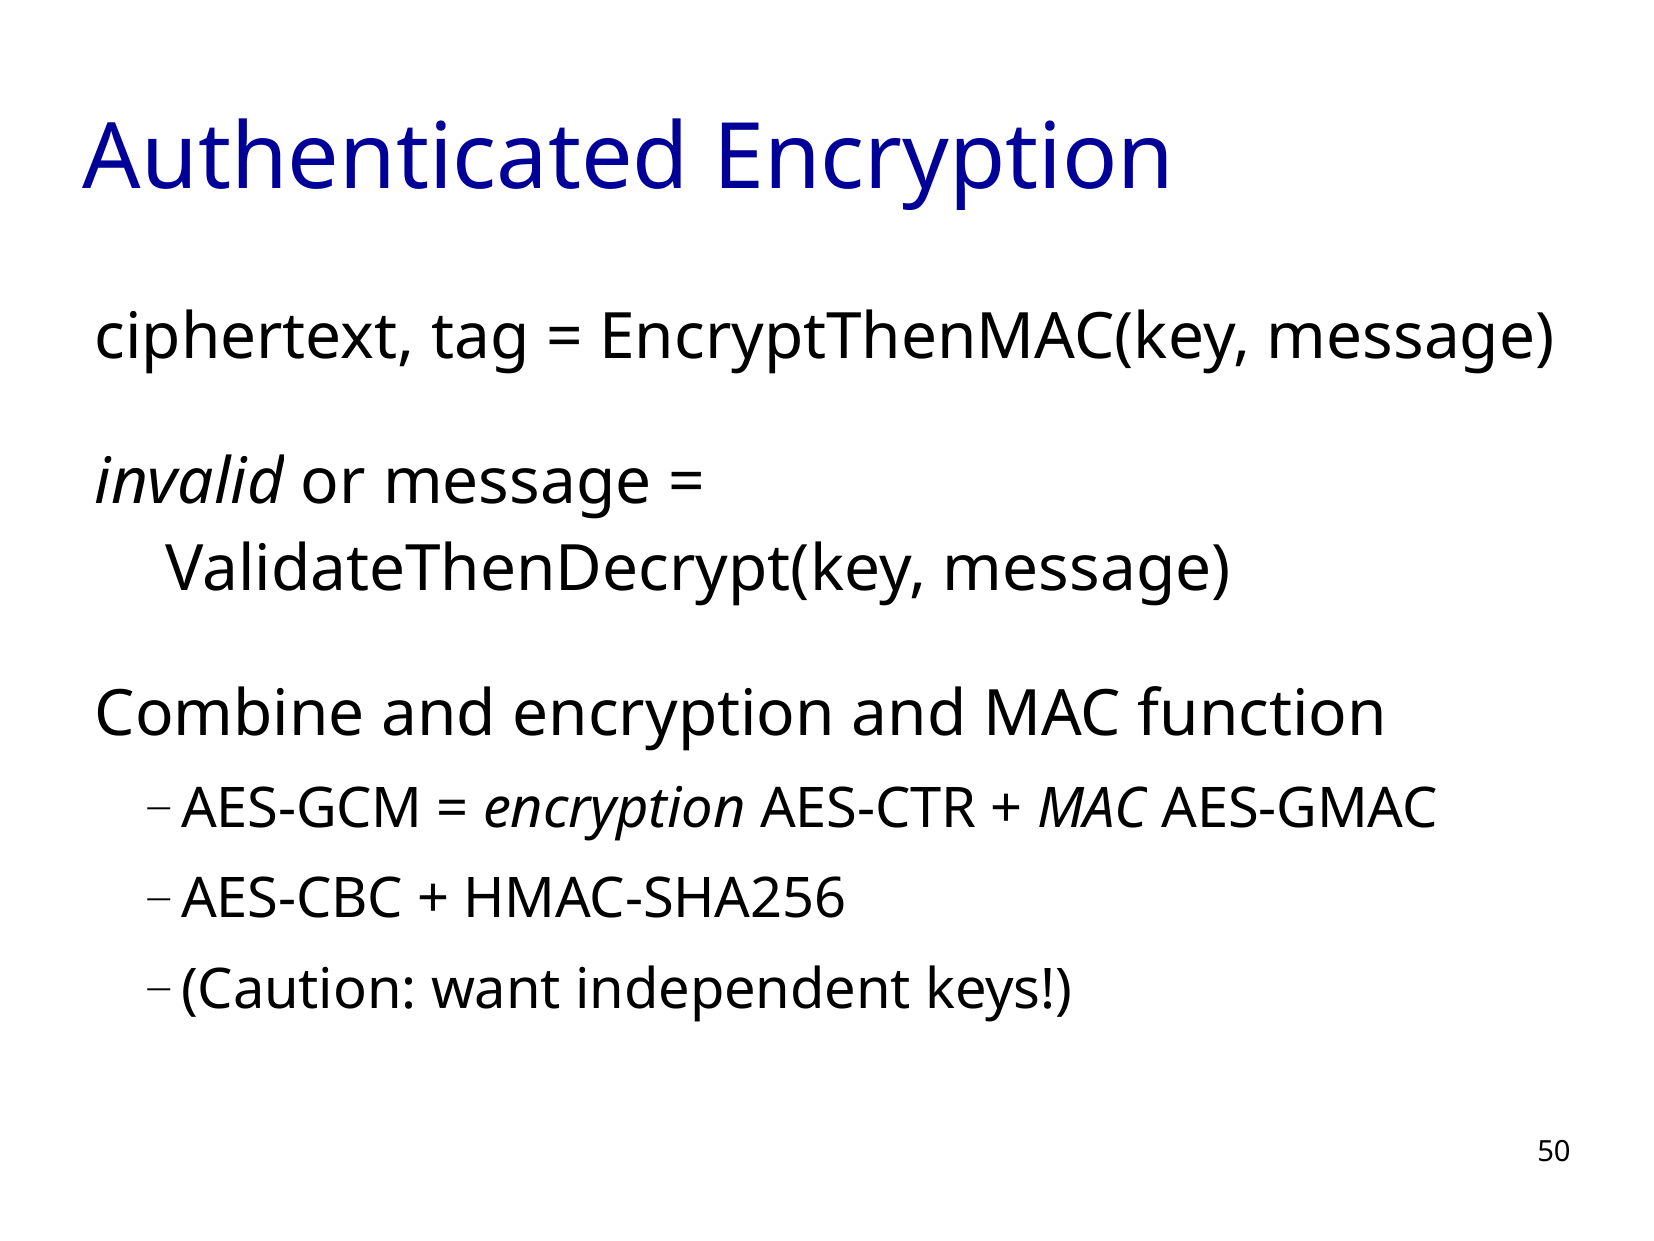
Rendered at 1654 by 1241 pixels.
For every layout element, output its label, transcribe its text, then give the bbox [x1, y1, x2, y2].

title Authenticated Encryption [82, 49, 1571, 257]
list ciphertext, tag = EncryptThenMAC(key, message) invalid or message = ValidateThenDecrypt(key, message) Combine and encryption and MAC function AES-GCM = encryption AES-CTR + MAC AES-GMAC AES-CBC + HMAC-SHA256 (Caution: want independent keys!) [60, 290, 1571, 1096]
